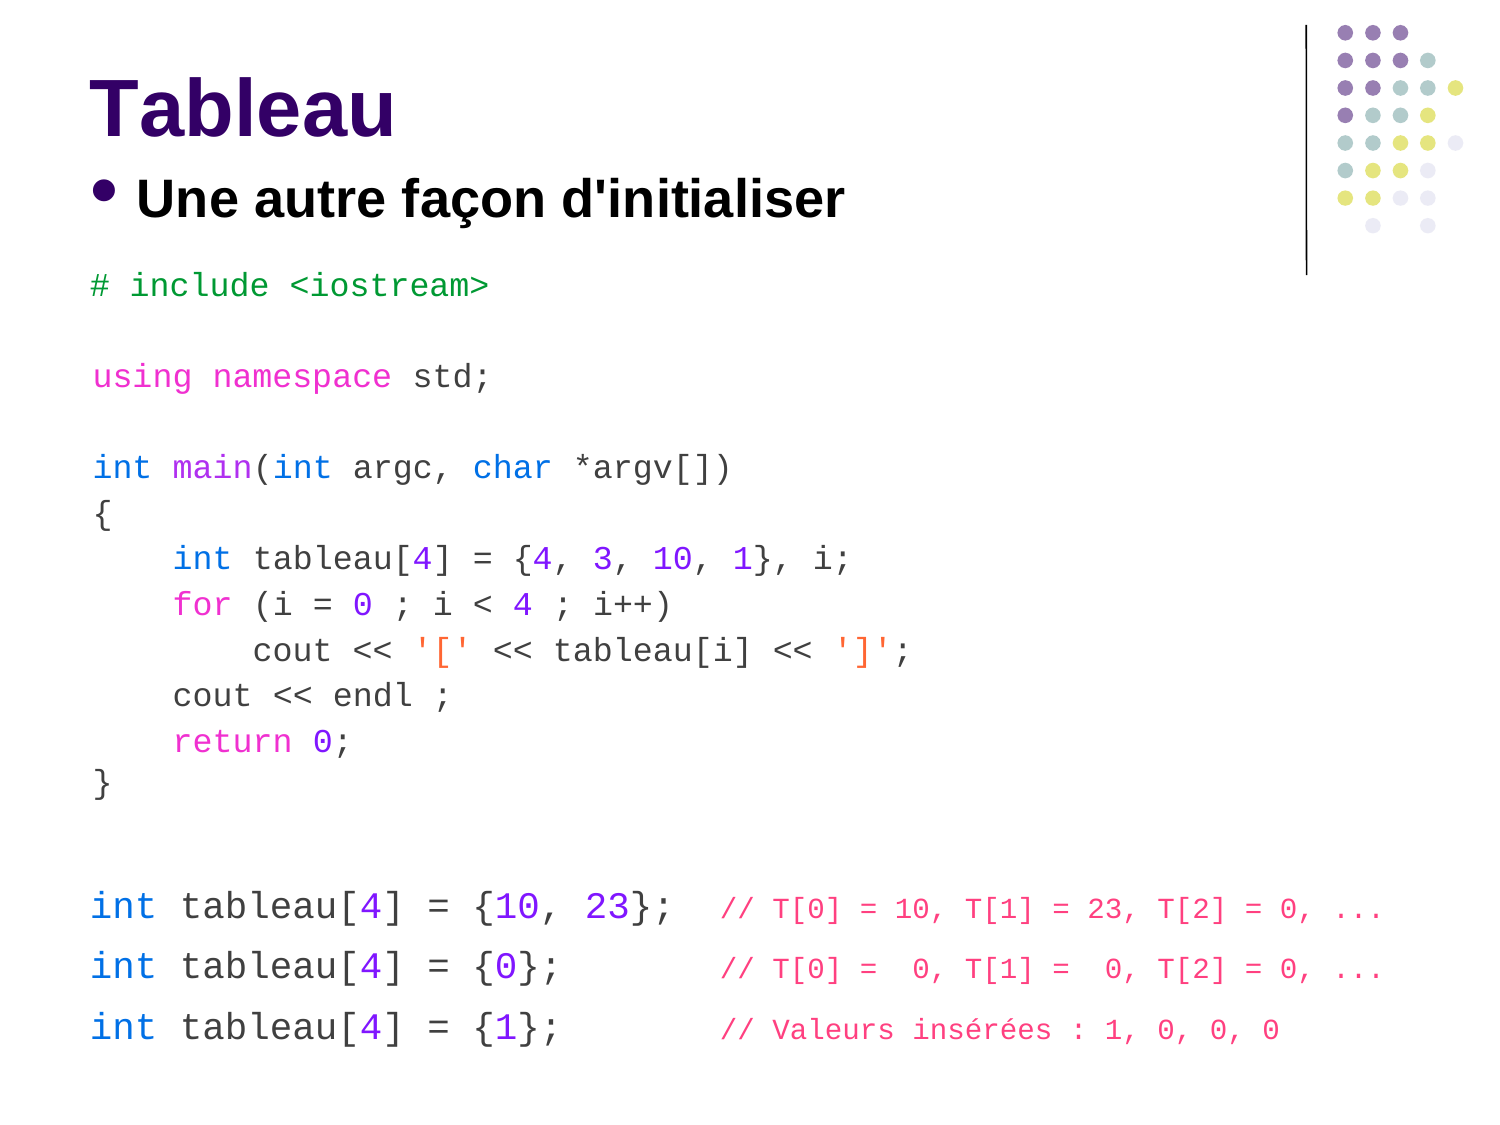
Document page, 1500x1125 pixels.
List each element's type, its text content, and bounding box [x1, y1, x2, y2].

list Une autre façon d'initialiser # include <iostream> using namespace std; int main(int argc, char *argv[]) { int tableau[4] = {4, 3, 10, 1}, i; for (i = 0 ; i < 4 ; i++) cout << '[' << tableau[i] << ']'; cout << endl ; return 0; } int tableau[4] = {10, 23}; // T[0] = 10, T[1] = 23, T[2] = 0, ... int tableau[4] = {0}; // T[0] = 0, T[1] = 0, T[2] = 0, ... int tableau[4] = {1}; // Valeurs insérées : 1, 0, 0, 0 [75, 196, 1483, 1071]
title Tableau [74, 19, 1313, 161]
